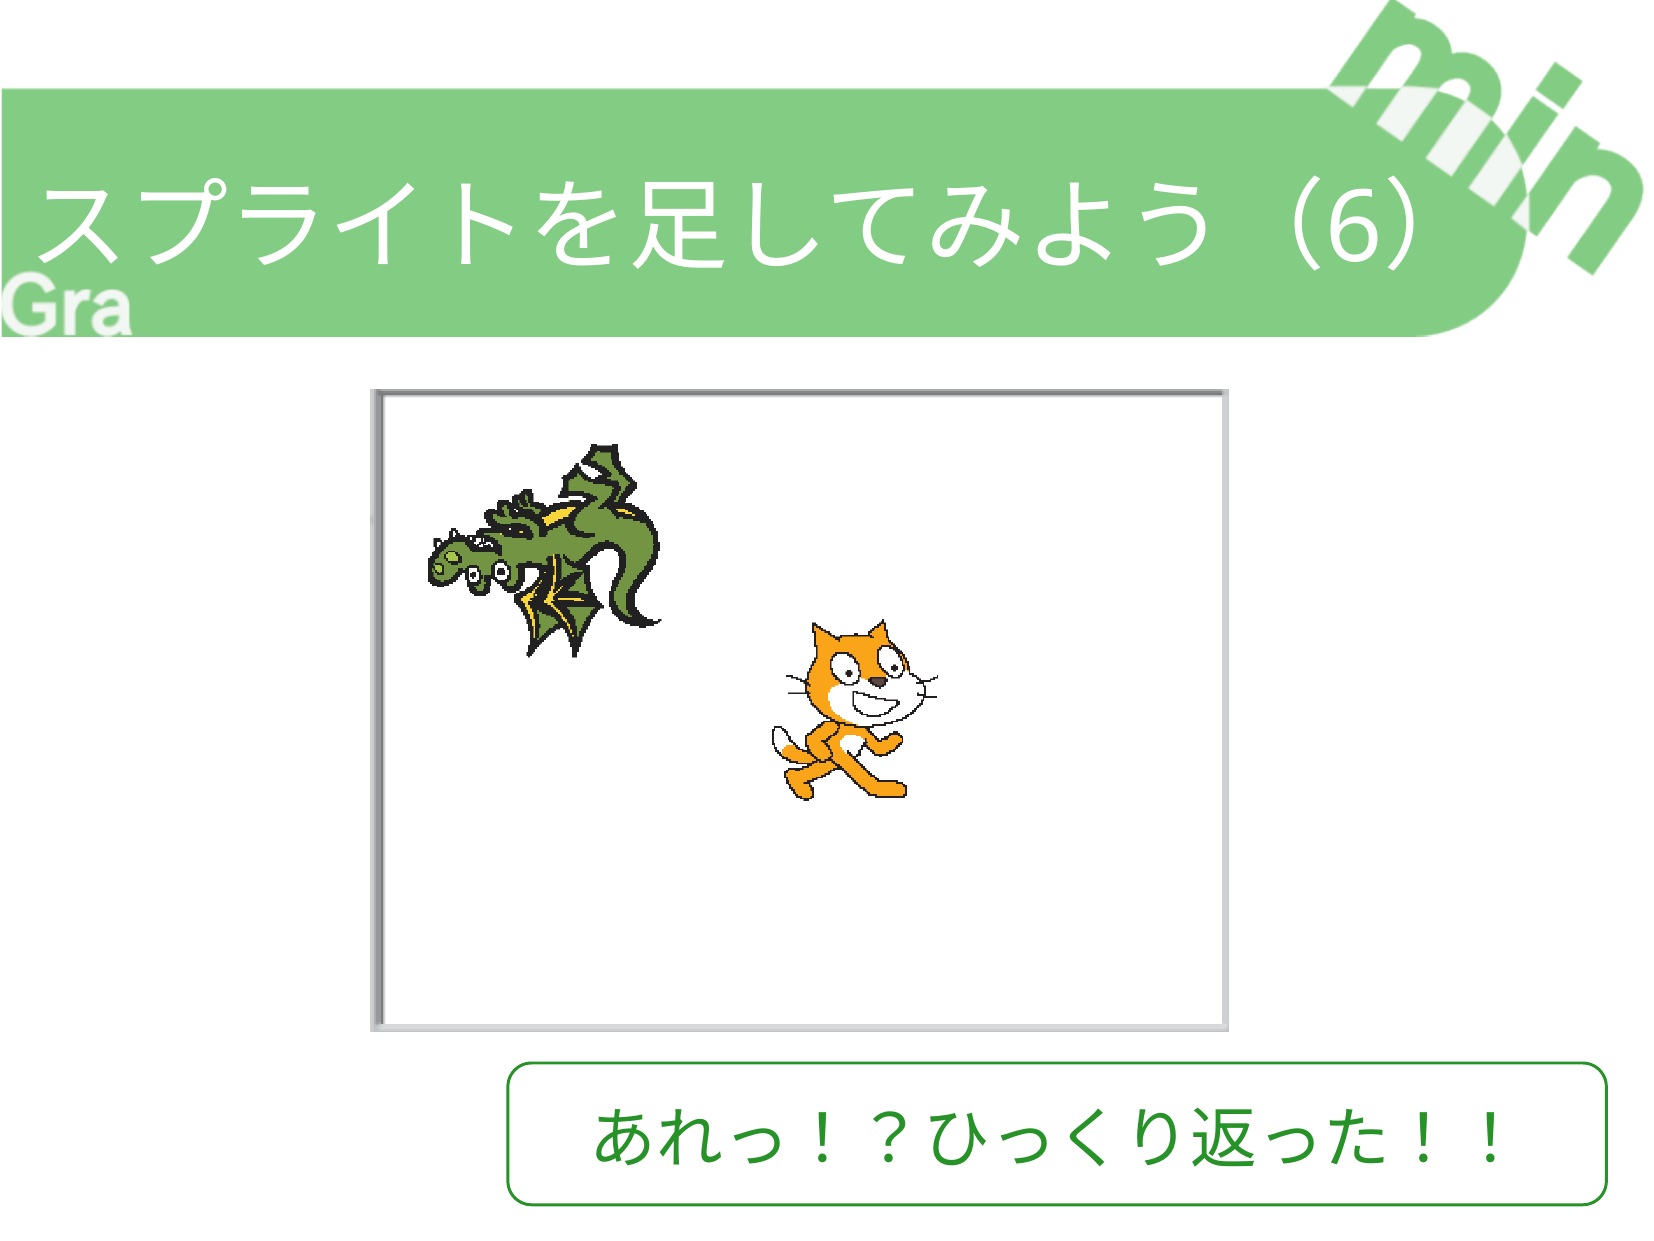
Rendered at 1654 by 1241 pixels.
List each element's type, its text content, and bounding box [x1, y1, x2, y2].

title スプライトを足してみよう（6） [11, 134, 1501, 303]
text_box あれっ！？ひっくり返った！！ [507, 1062, 1607, 1205]
picture [1, 0, 1654, 337]
picture [370, 389, 1229, 1032]
